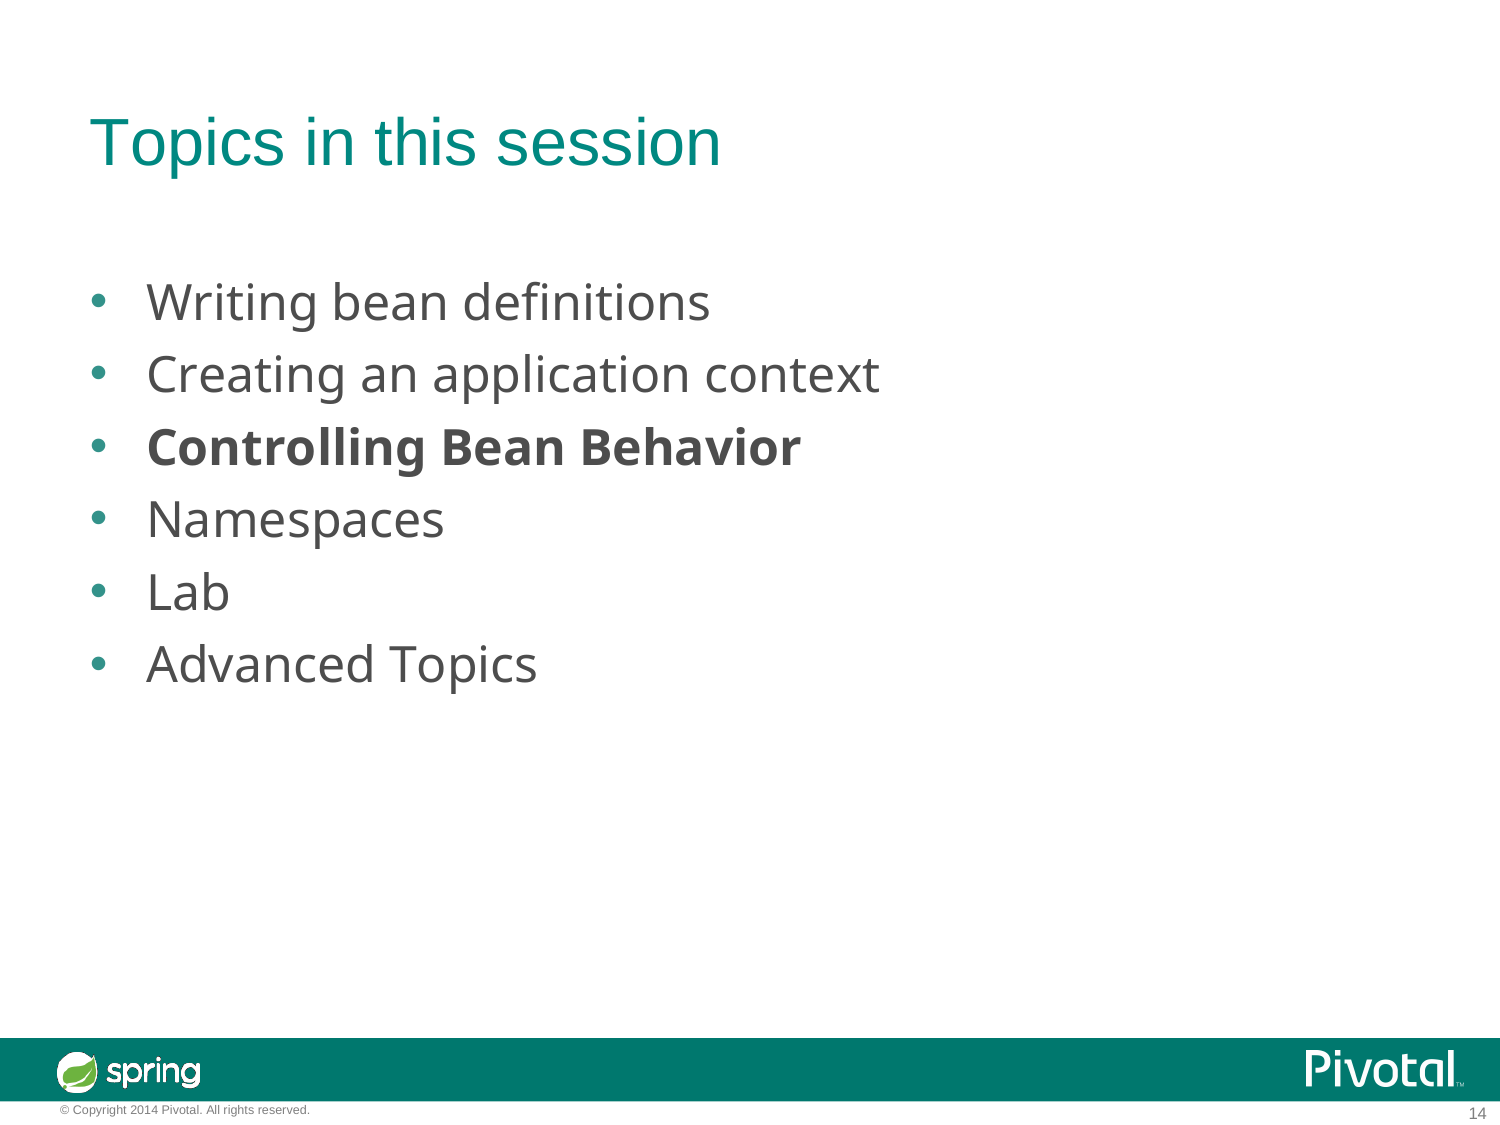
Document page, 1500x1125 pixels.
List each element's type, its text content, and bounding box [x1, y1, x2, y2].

picture [1306, 1050, 1464, 1087]
picture [32, 1041, 210, 1103]
list Writing bean definitions Creating an application context Controlling Bean Behavior Namespaces Lab Advanced Topics [75, 262, 1426, 1005]
title Topics in this session [75, 45, 1426, 233]
